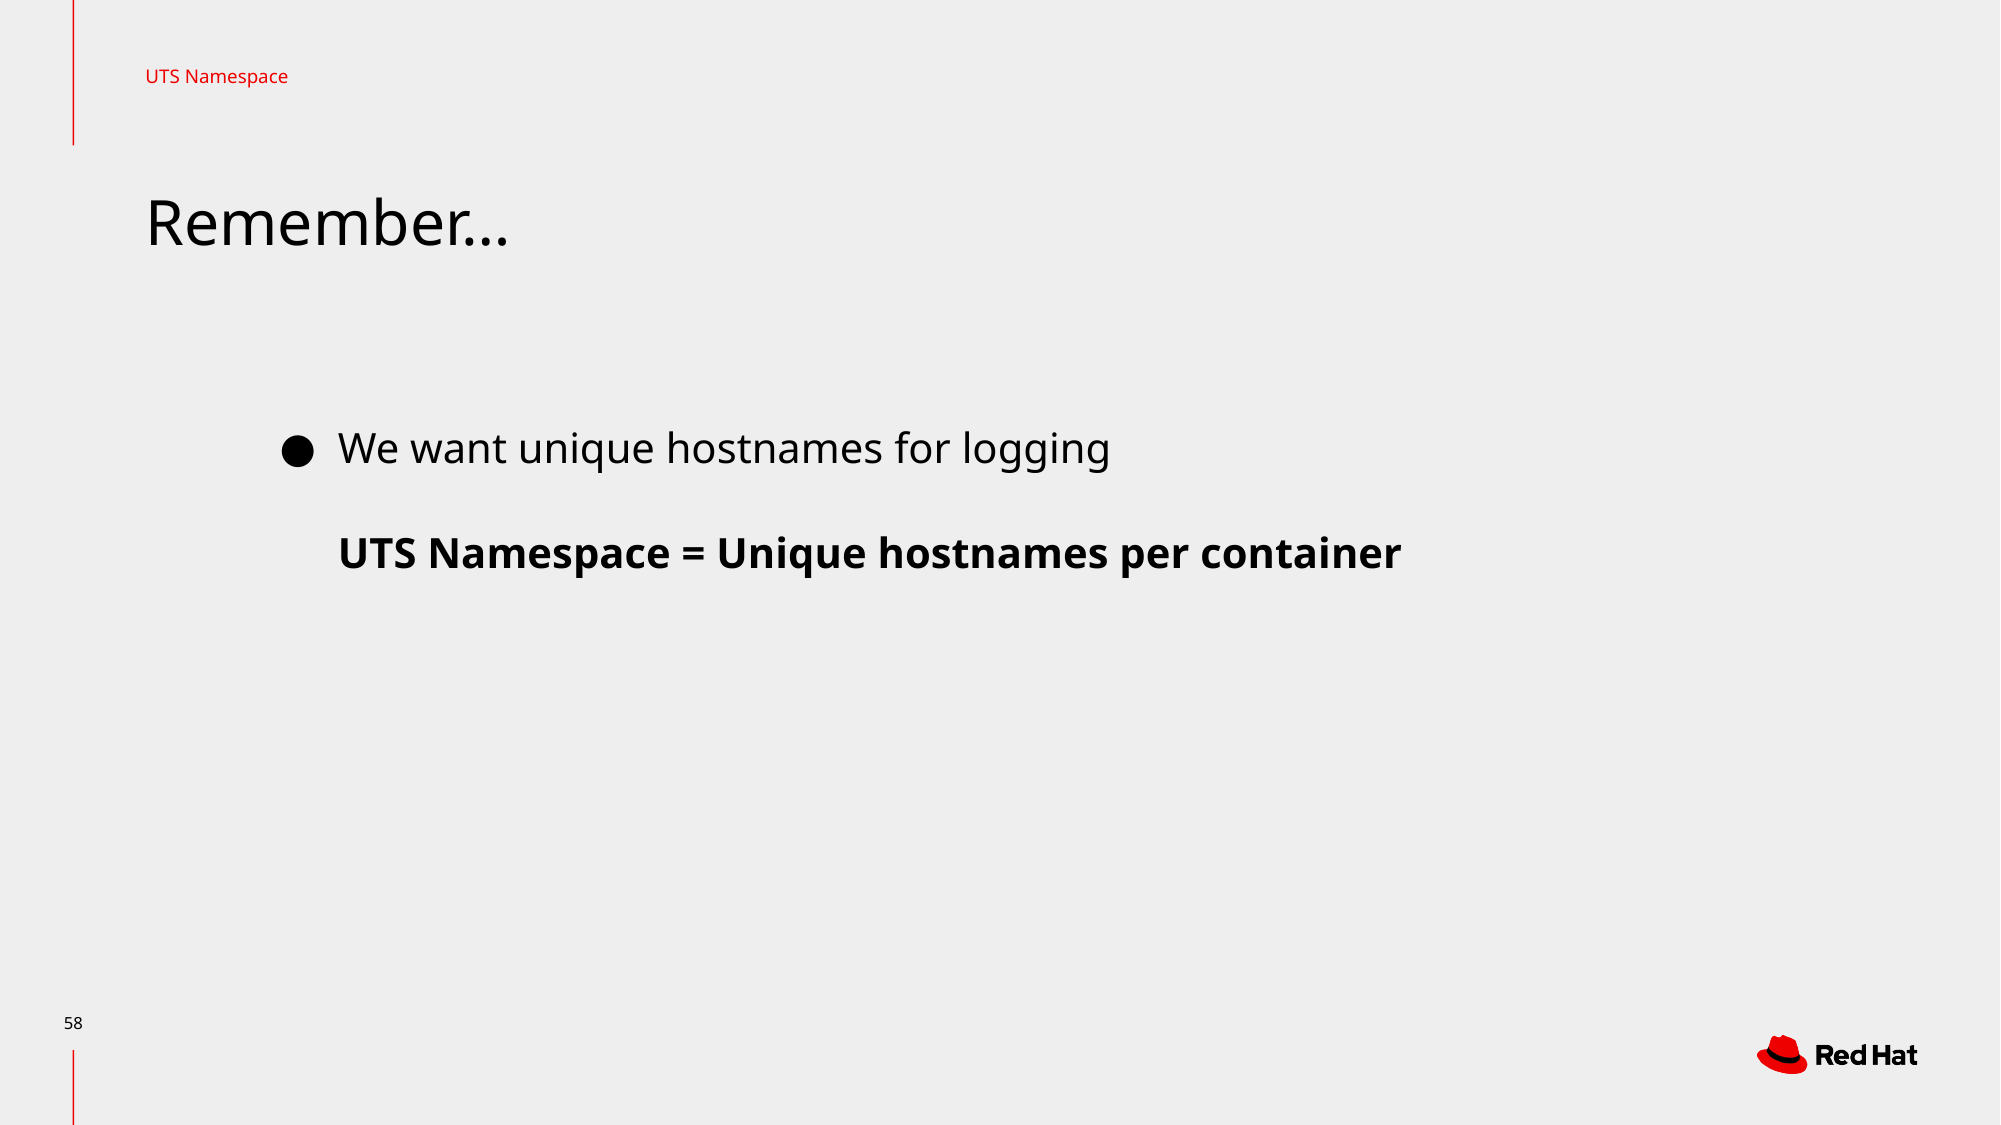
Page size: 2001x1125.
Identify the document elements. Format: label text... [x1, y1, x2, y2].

subtitle UTS Namespace [73, 9, 919, 143]
title Remember… [73, 156, 1713, 269]
picture [1757, 1035, 1918, 1074]
slide_number <number> [13, 1012, 134, 1036]
title We want unique hostnames for logging UTS Namespace = Unique hostnames per container [262, 366, 1832, 902]
